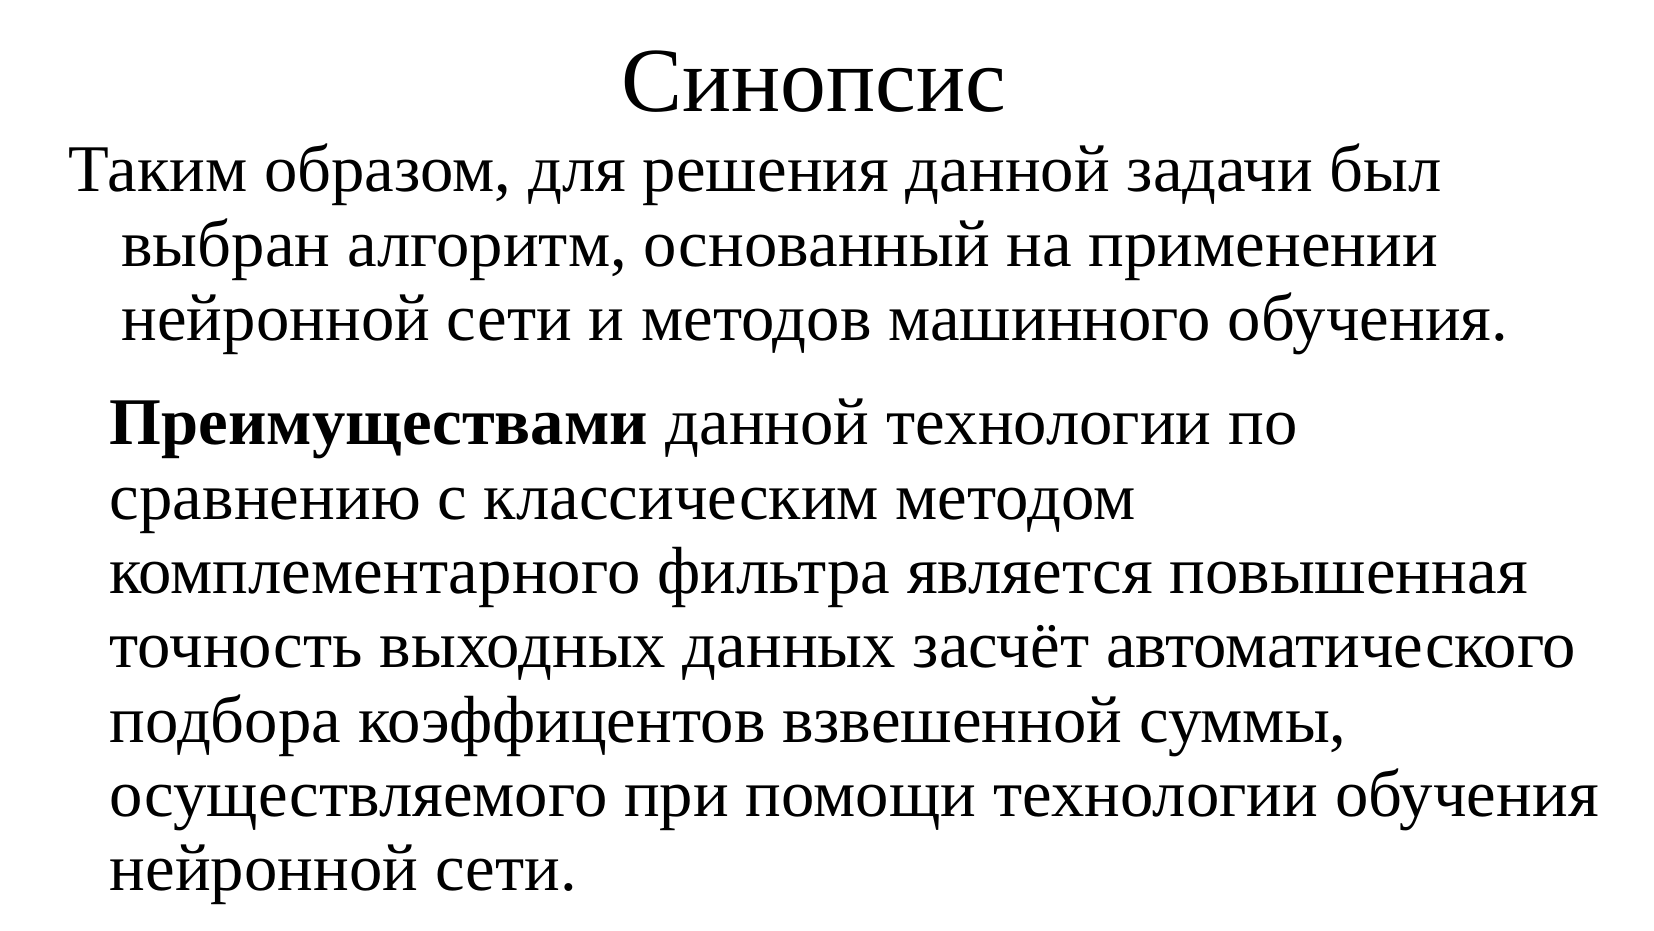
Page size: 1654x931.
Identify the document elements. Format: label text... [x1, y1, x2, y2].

title Синопсис [82, 0, 1571, 127]
list Таким образом, для решения данной задачи был выбран алгоритм, основанный на применении нейронной сети и методов машинного обучения. Преимуществами данной технологии по сравнению с классическим методом комплементарного фильтра является повышенная точность выходных данных засчёт автоматического подбора коэффицентов взвешенной суммы, осуществляемого при помощи технологии обучения нейронной сети. [50, 127, 1603, 931]
